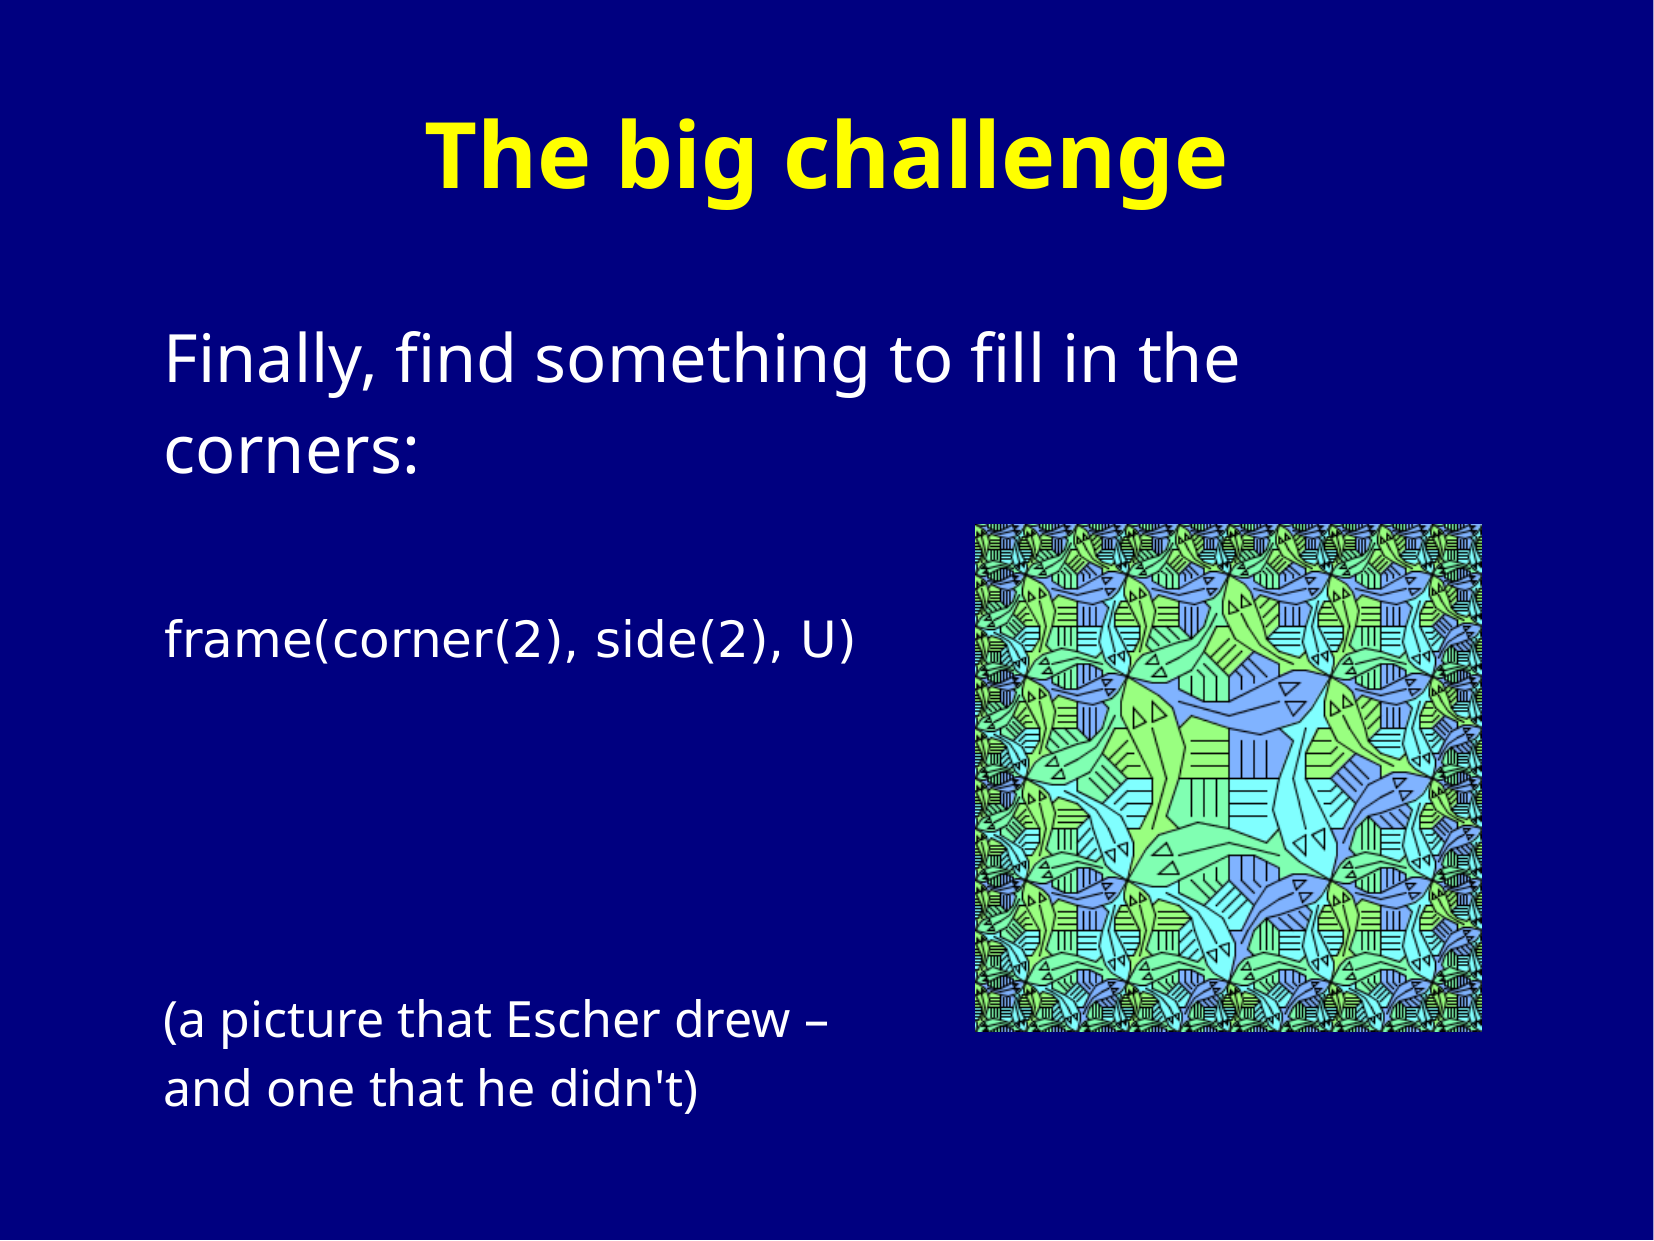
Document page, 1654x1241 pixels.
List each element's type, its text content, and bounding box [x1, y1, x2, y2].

text_box frame(corner(2), side(2), U) [150, 603, 938, 677]
title The big challenge [82, 56, 1571, 250]
text_box (a picture that Escher drew – and one that he didn't) [149, 977, 938, 1109]
picture [975, 524, 1482, 1032]
text_box Finally, find something to fill in the corners: [149, 303, 1348, 475]
